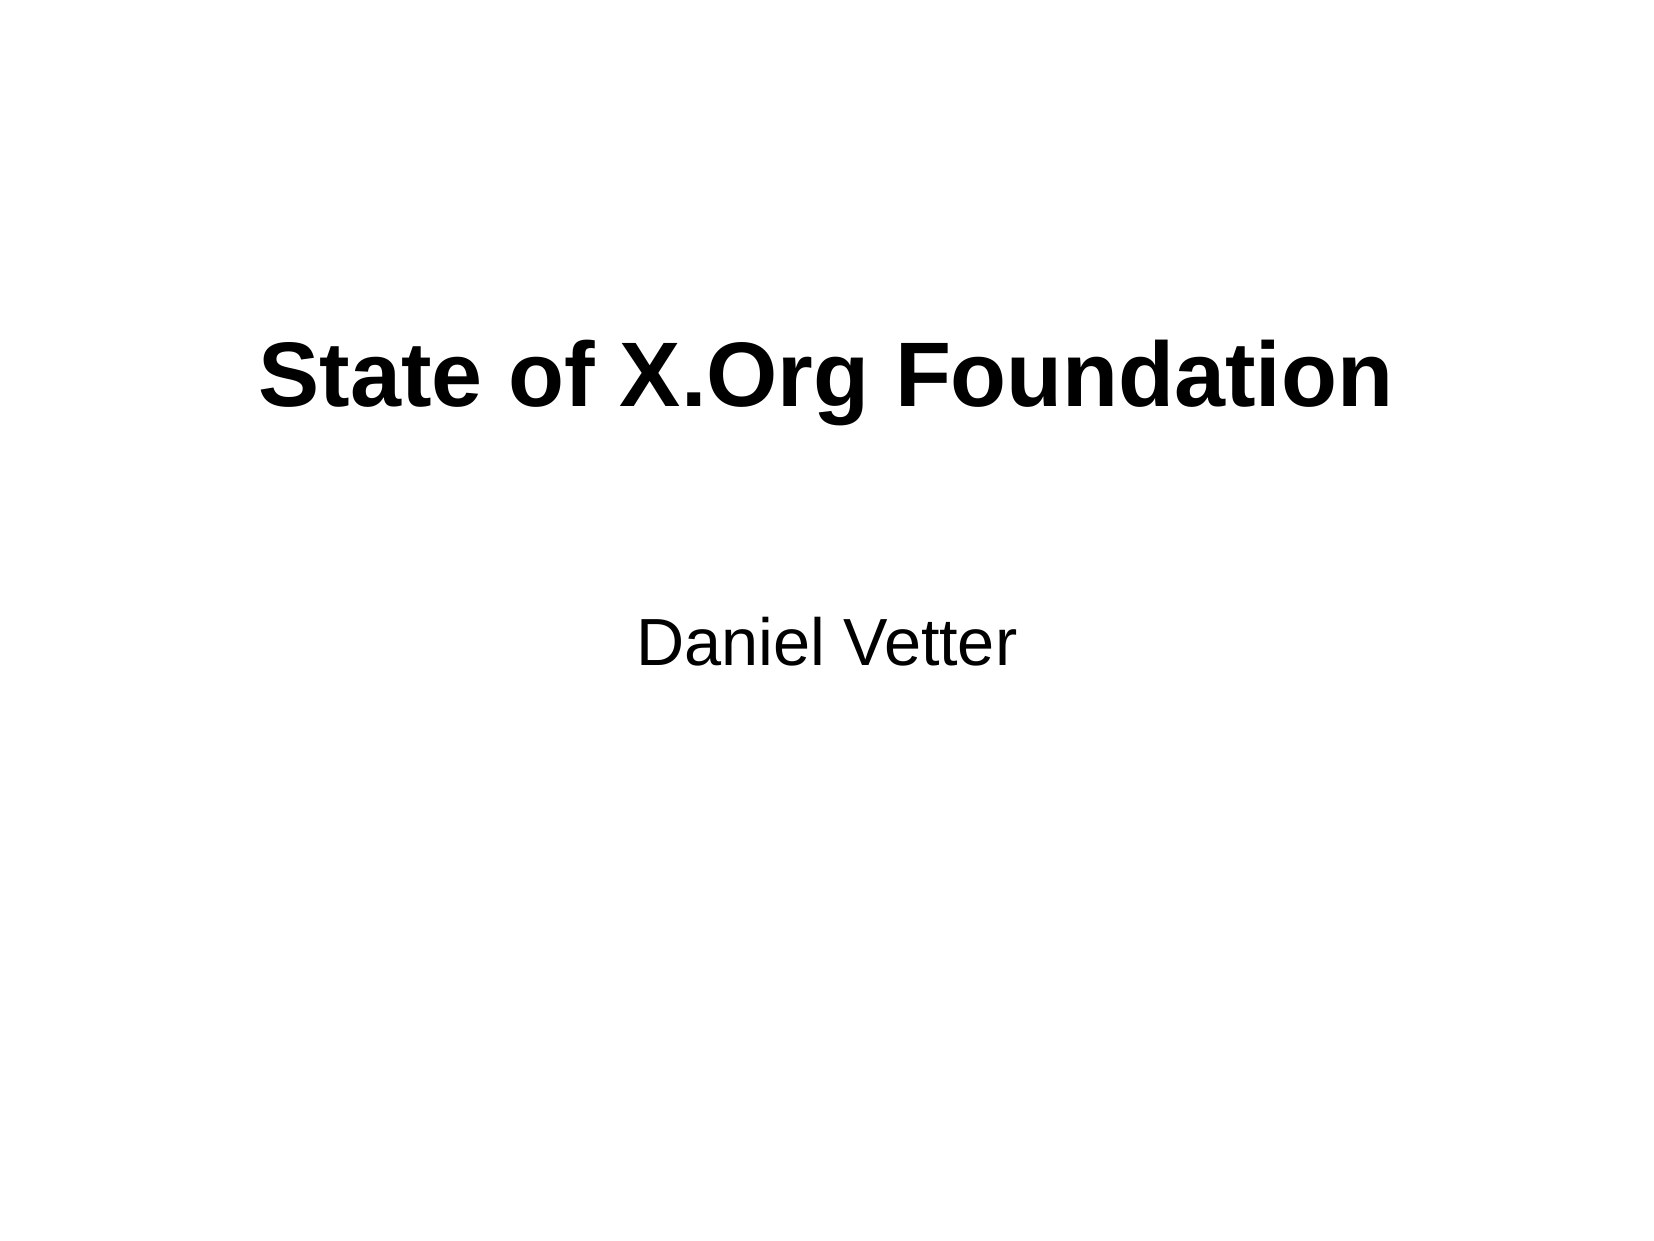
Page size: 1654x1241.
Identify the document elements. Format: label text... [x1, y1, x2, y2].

title State of X.Org Foundation [82, 271, 1571, 479]
subtitle Daniel Vetter [82, 516, 1571, 768]
